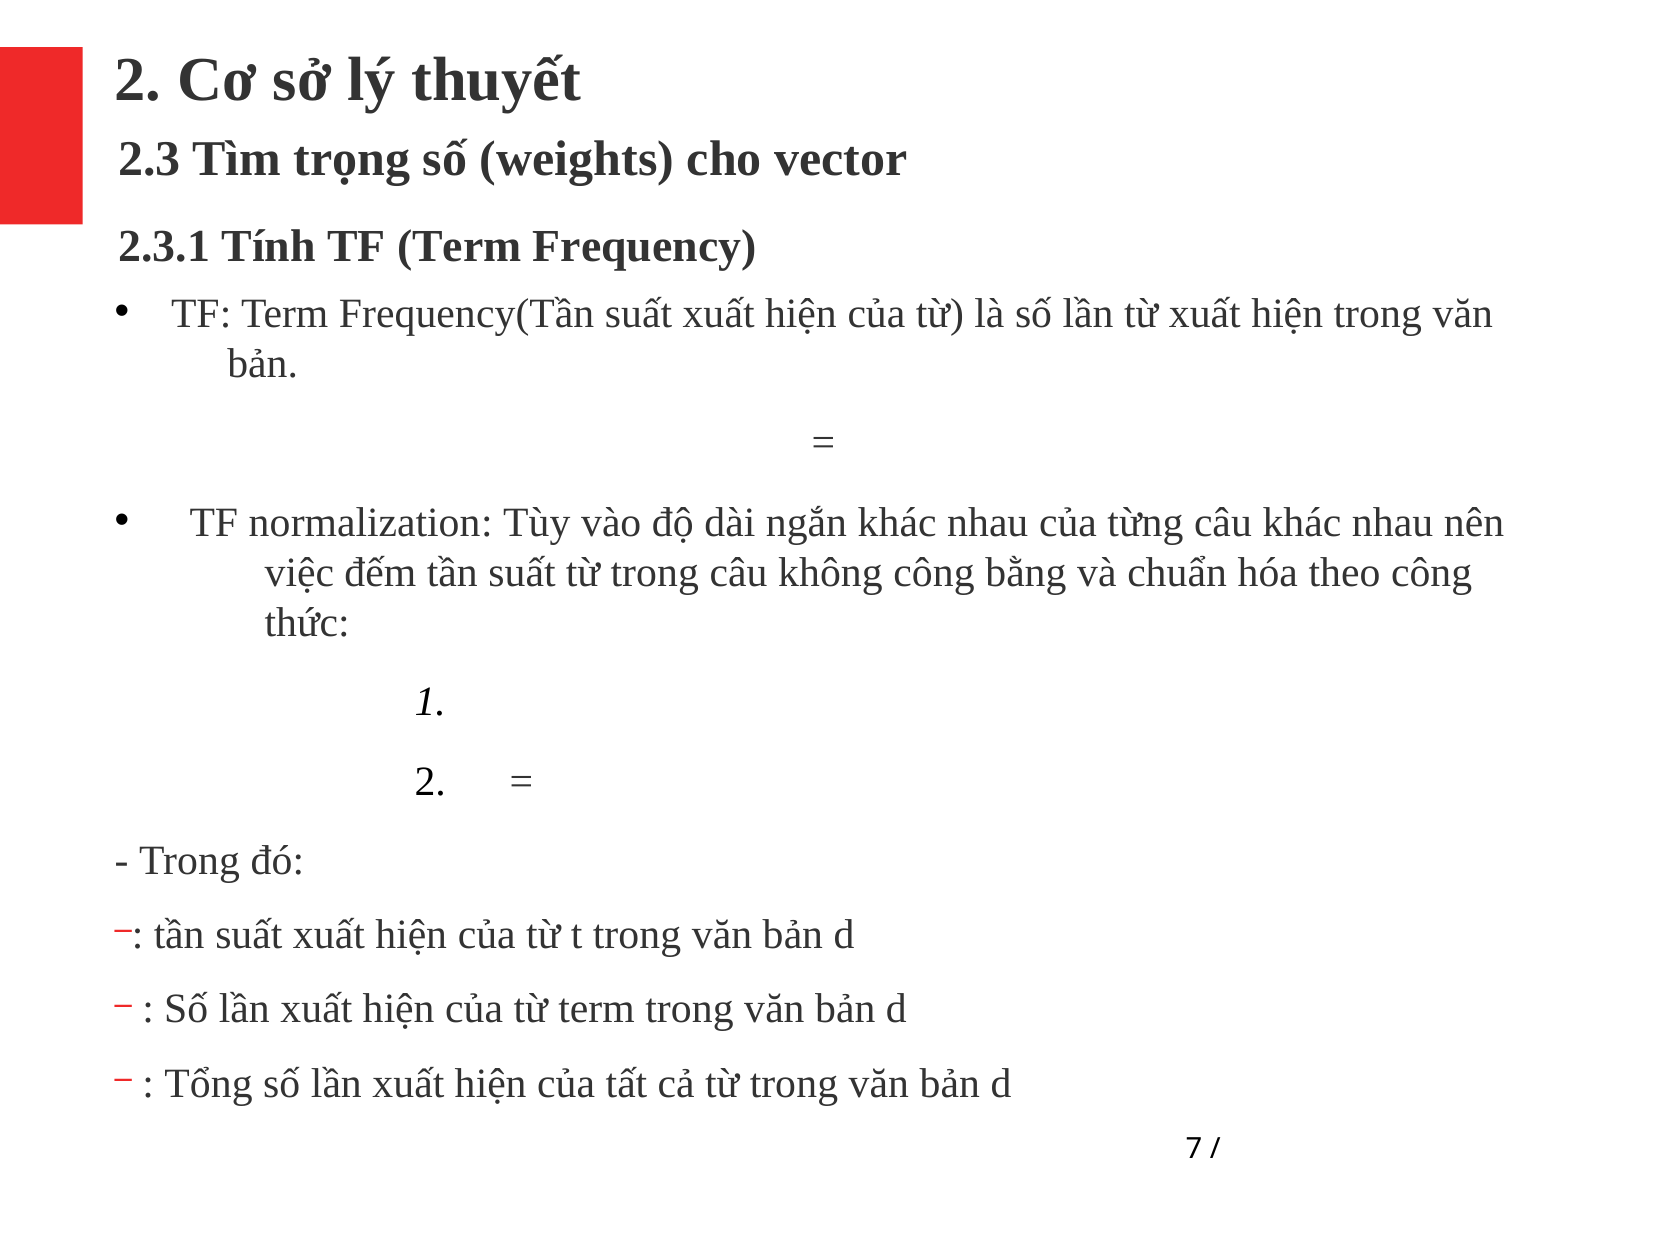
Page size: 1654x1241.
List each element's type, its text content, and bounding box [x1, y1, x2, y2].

text_box 2.3 Tìm trọng số (weights) cho vector 2.3.1 Tính TF (Term Frequency) [118, 125, 1051, 266]
text_box TF: Term Frequency(Tần suất xuất hiện của từ) là số lần từ xuất hiện trong văn bản. = TF normalization: Tùy vào độ dài ngắn khác nhau của từng câu khác nhau nên việc đếm tần suất từ trong câu không công bằng và chuẩn hóa theo công thức: = - Trong đó: : tần suất xuất hiện của từ t trong văn bản d : Số lần xuất hiện của từ term trong văn bản d : Tổng số lần xuất hiện của tất cả từ trong văn bản d [114, 285, 1533, 1183]
text_box / [1185, 1129, 1571, 1216]
text_box 2. Cơ sở lý thuyết [114, 37, 1568, 114]
